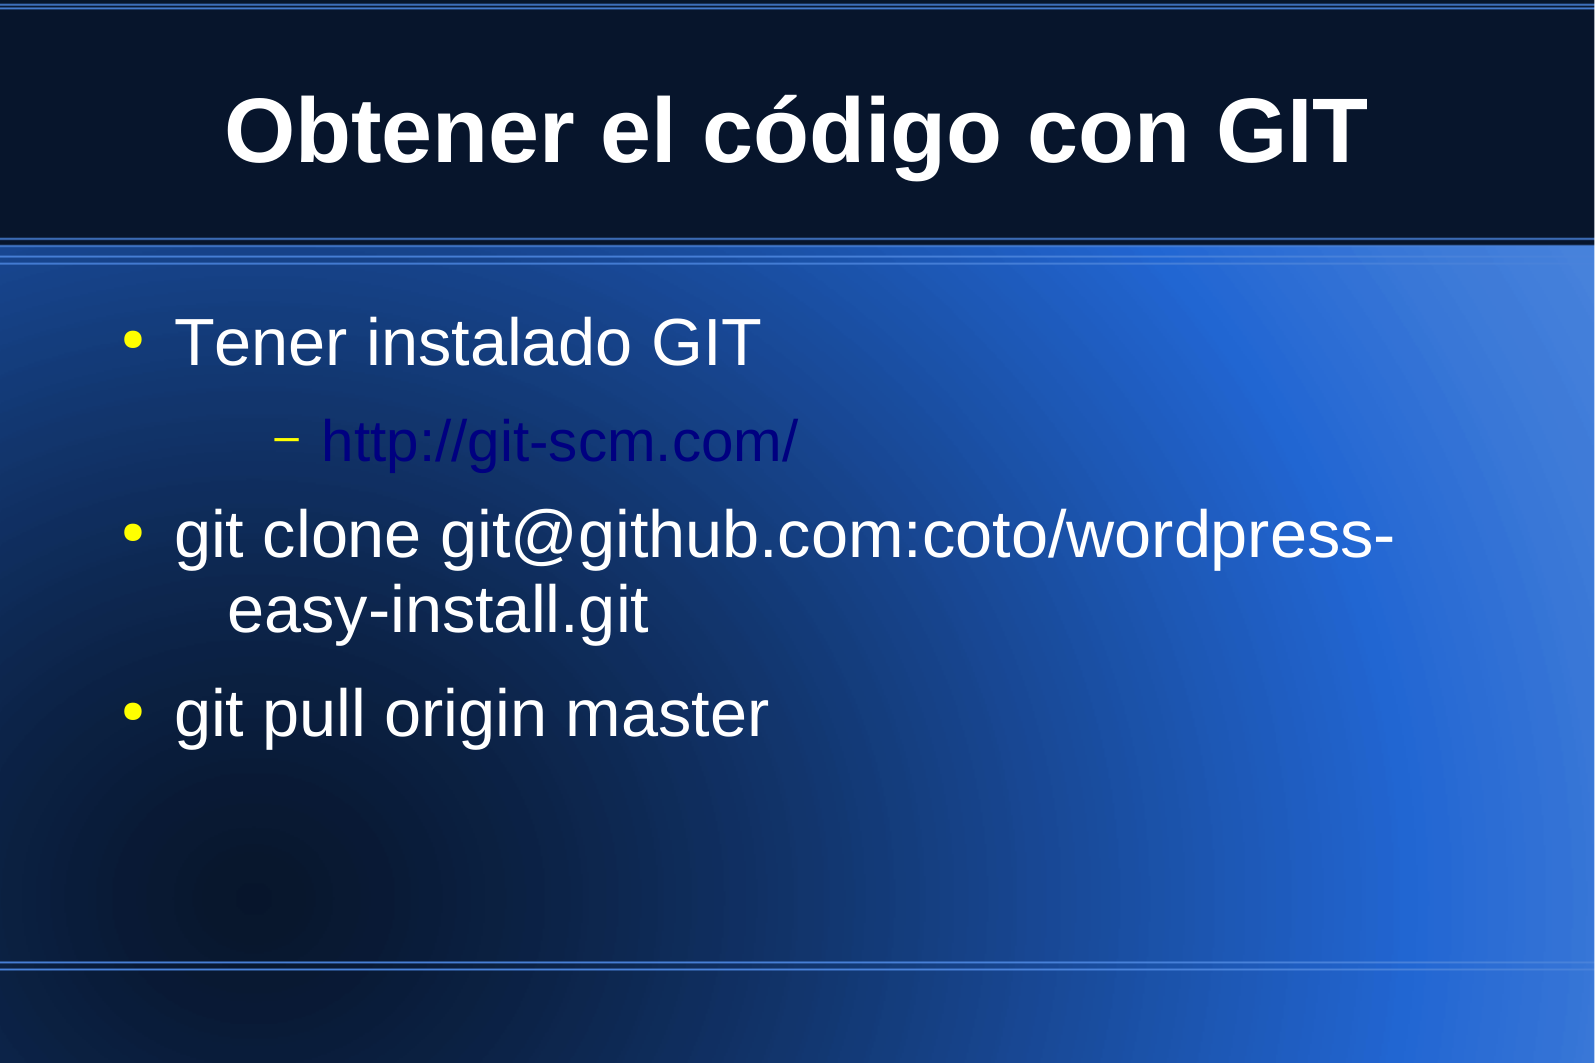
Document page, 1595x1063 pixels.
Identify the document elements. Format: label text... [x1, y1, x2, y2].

picture [0, 0, 1595, 1063]
list Tener instalado GIT http://git-scm.com/ git clone git@github.com:coto/wordpress-easy-install.git git pull origin master [85, 304, 1521, 892]
title Obtener el código con GIT [79, 49, 1515, 213]
